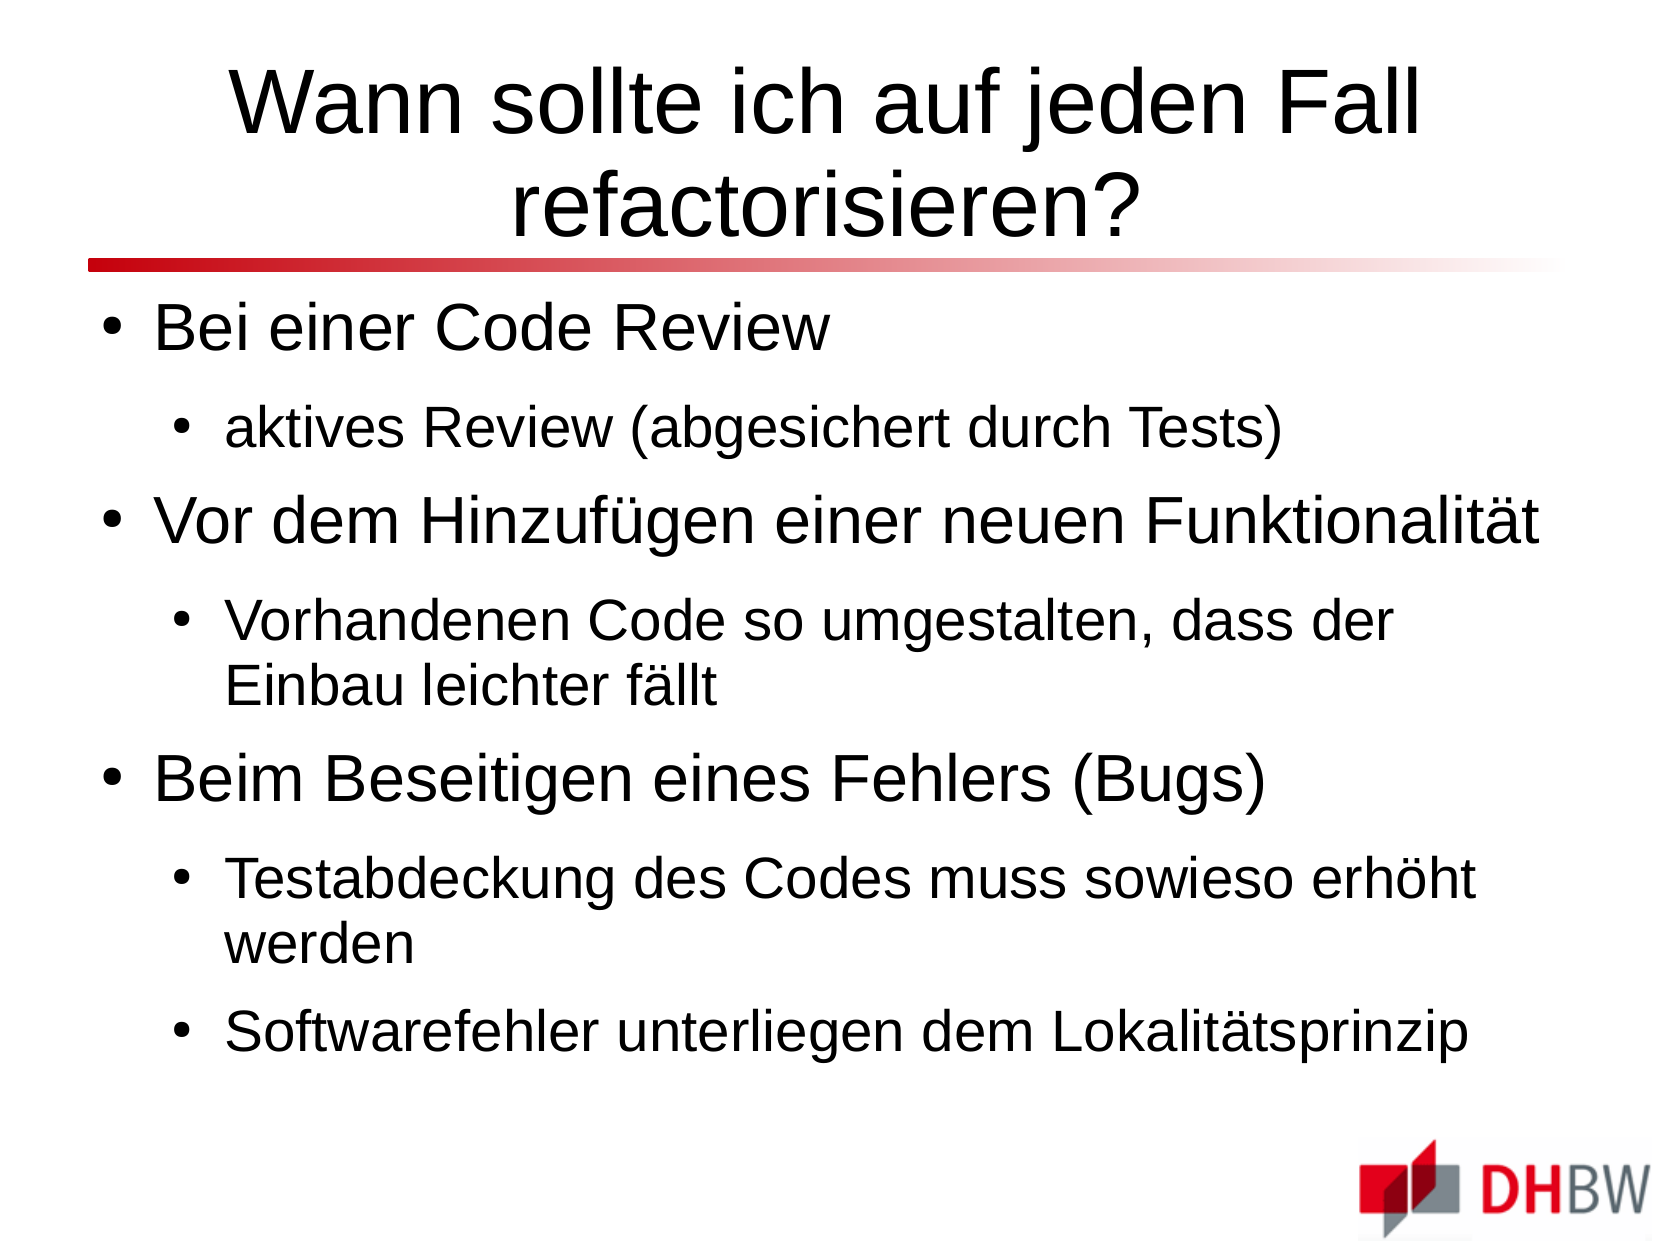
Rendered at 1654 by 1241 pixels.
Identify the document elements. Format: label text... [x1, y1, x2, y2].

list Bei einer Code Review aktives Review (abgesichert durch Tests) Vor dem Hinzufügen einer neuen Funktionalität Vorhandenen Code so umgestalten, dass der Einbau leichter fällt Beim Beseitigen eines Fehlers (Bugs) Testabdeckung des Codes muss sowieso erhöht werden Softwarefehler unterliegen dem Lokalitätsprinzip [82, 290, 1571, 1094]
title Wann sollte ich auf jeden Fall refactorisieren? [82, 50, 1571, 256]
picture [1358, 1137, 1652, 1241]
